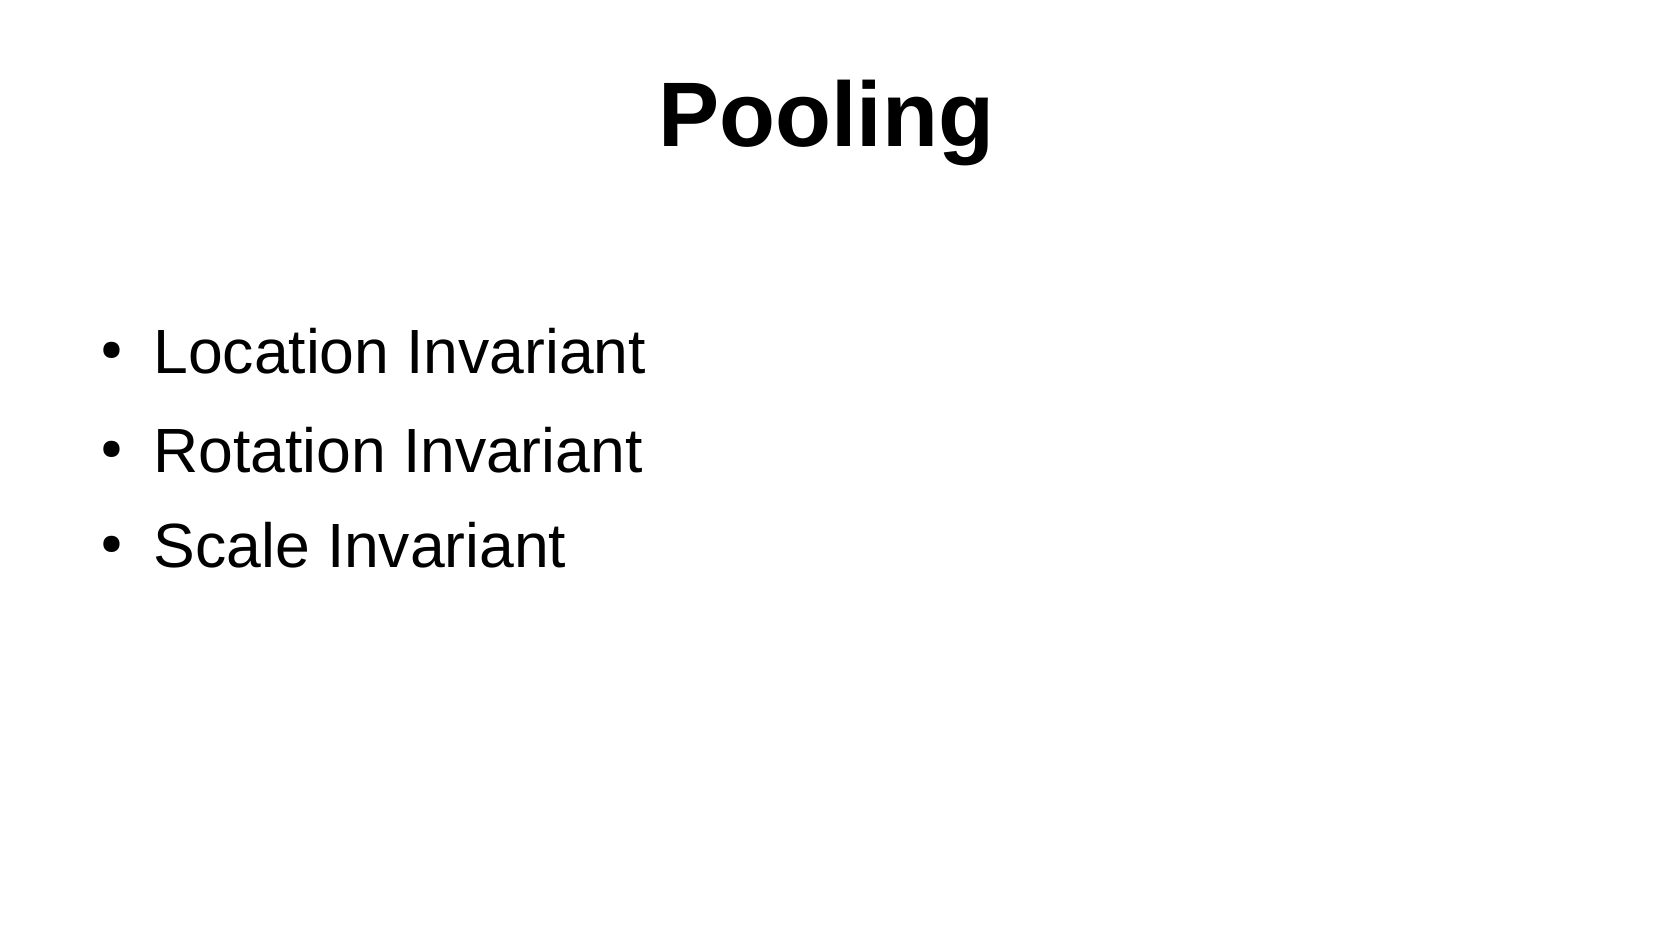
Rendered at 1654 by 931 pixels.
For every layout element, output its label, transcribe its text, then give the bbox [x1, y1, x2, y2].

list Location Invariant Rotation Invariant Scale Invariant [82, 217, 1571, 886]
title Pooling [82, 37, 1571, 193]
